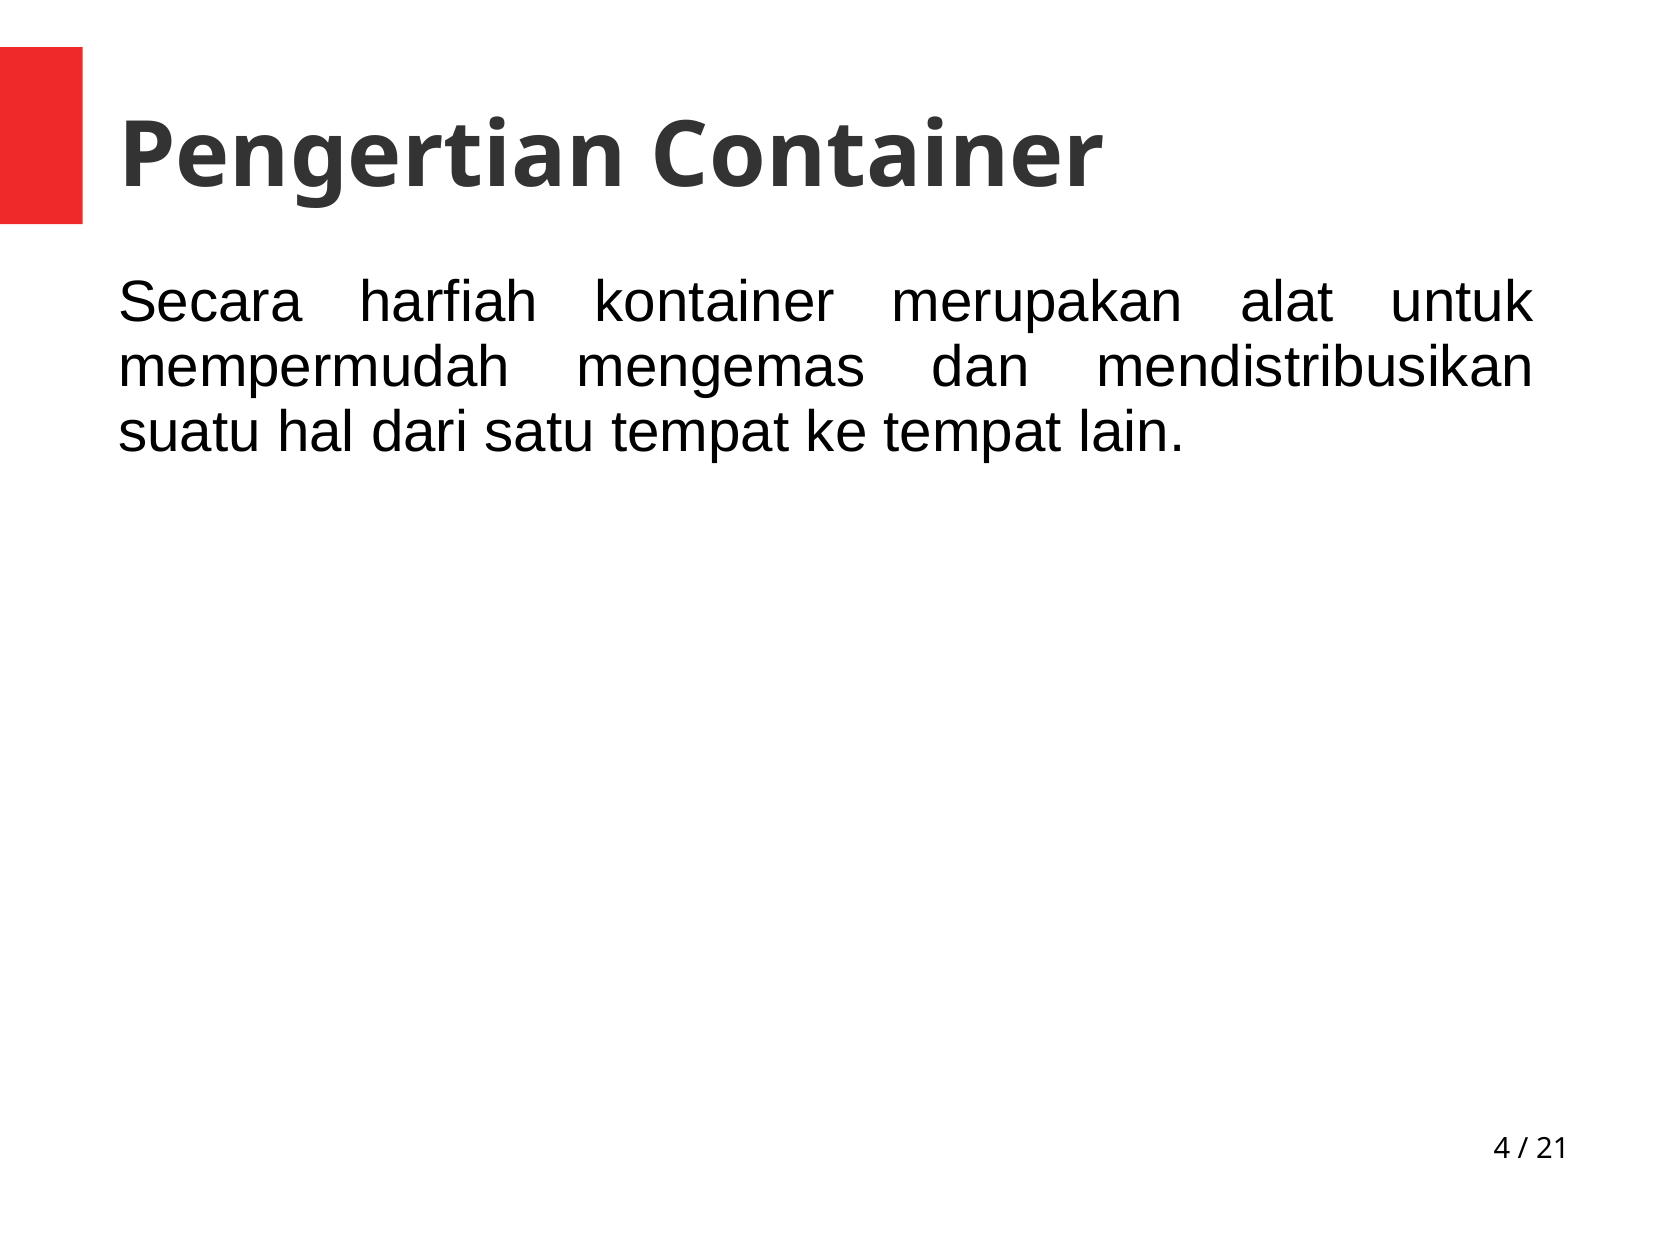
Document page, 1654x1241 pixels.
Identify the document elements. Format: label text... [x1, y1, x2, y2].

subtitle Secara harfiah kontainer merupakan alat untuk mempermudah mengemas dan mendistribusikan suatu hal dari satu tempat ke tempat lain. [118, 265, 1536, 985]
title Pengertian Container [118, 49, 1571, 257]
